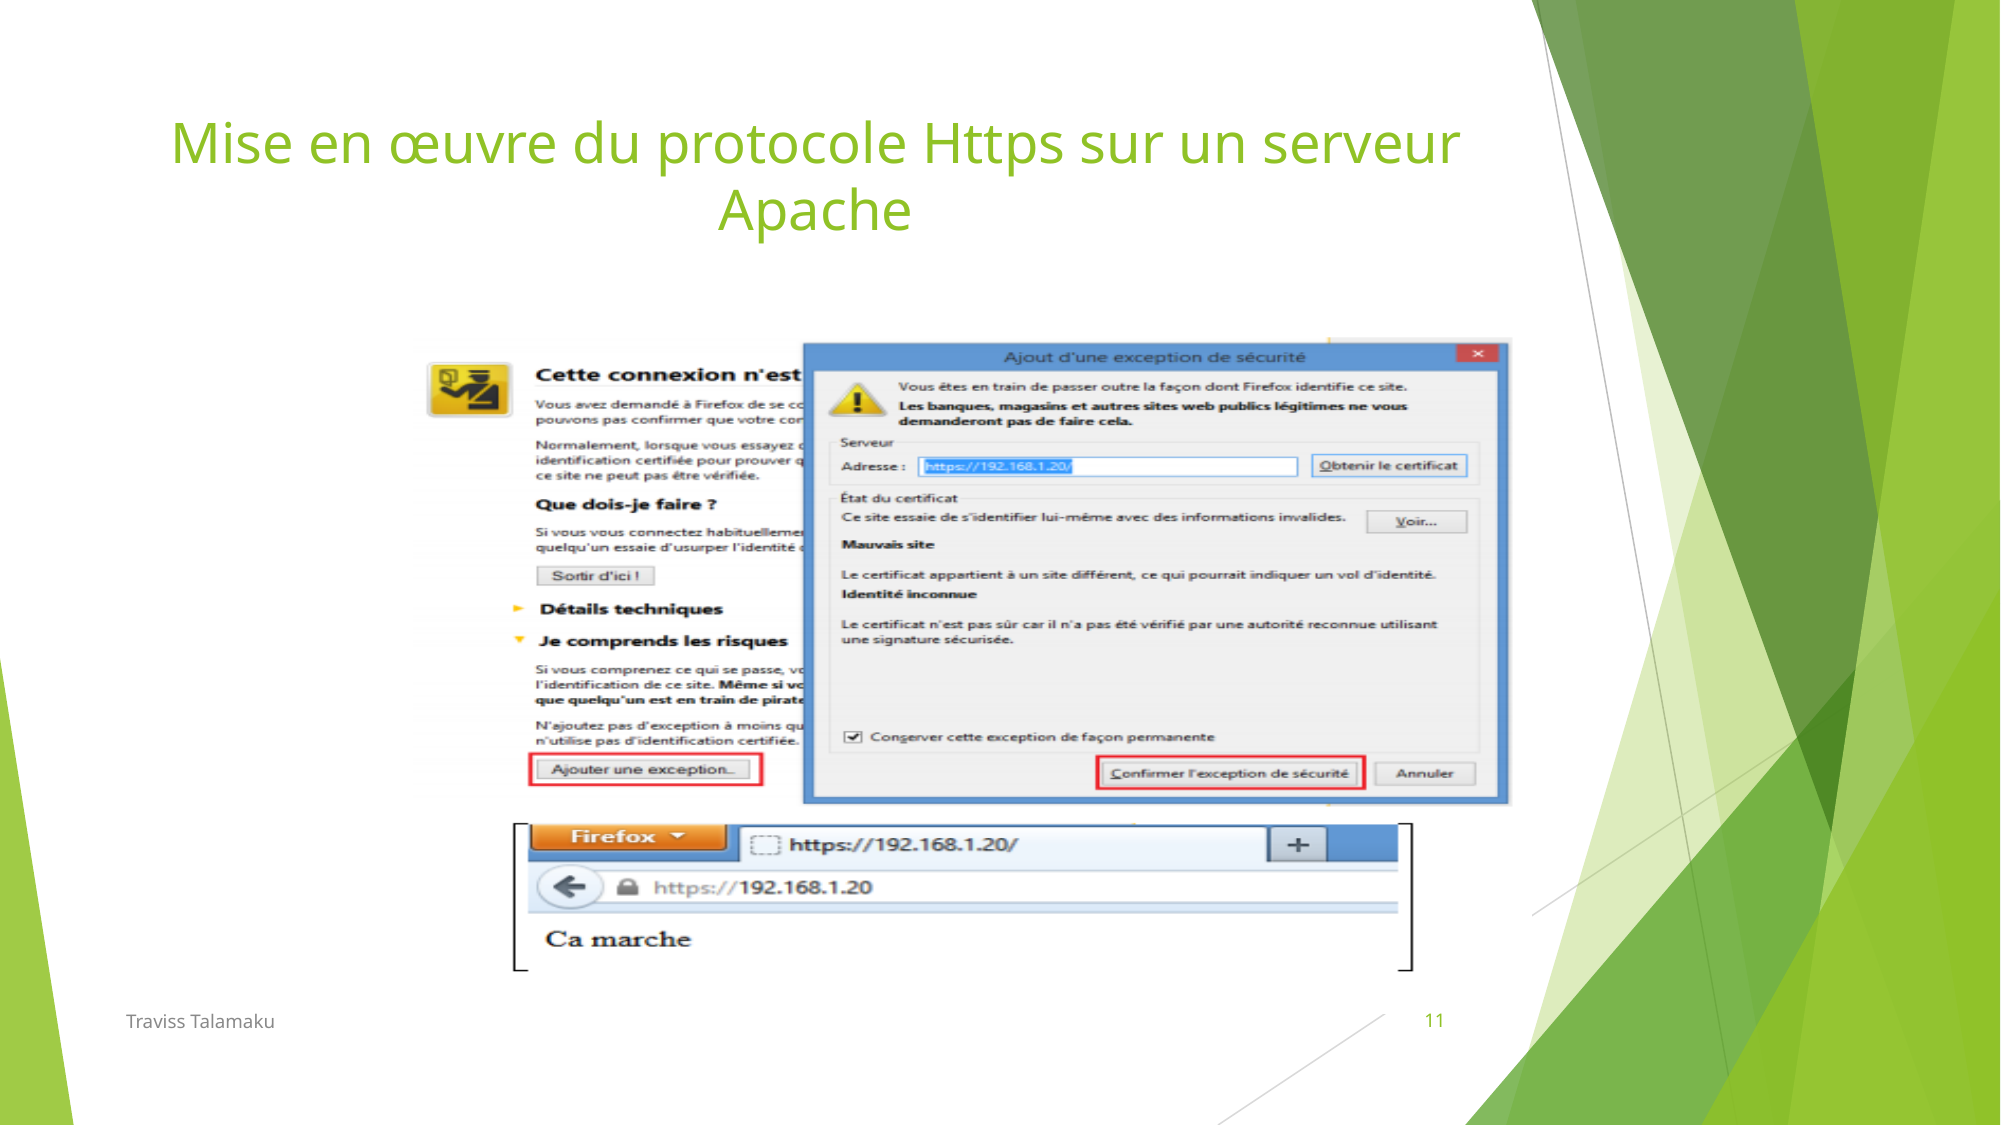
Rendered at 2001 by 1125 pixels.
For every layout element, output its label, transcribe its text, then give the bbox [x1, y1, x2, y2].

text_box [1409, 991, 1522, 1051]
text_box Traviss Talamaku [111, 991, 1145, 1051]
picture [336, 299, 1532, 1014]
title Mise en œuvre du protocole Https sur un serveur Apache [111, 99, 1522, 317]
